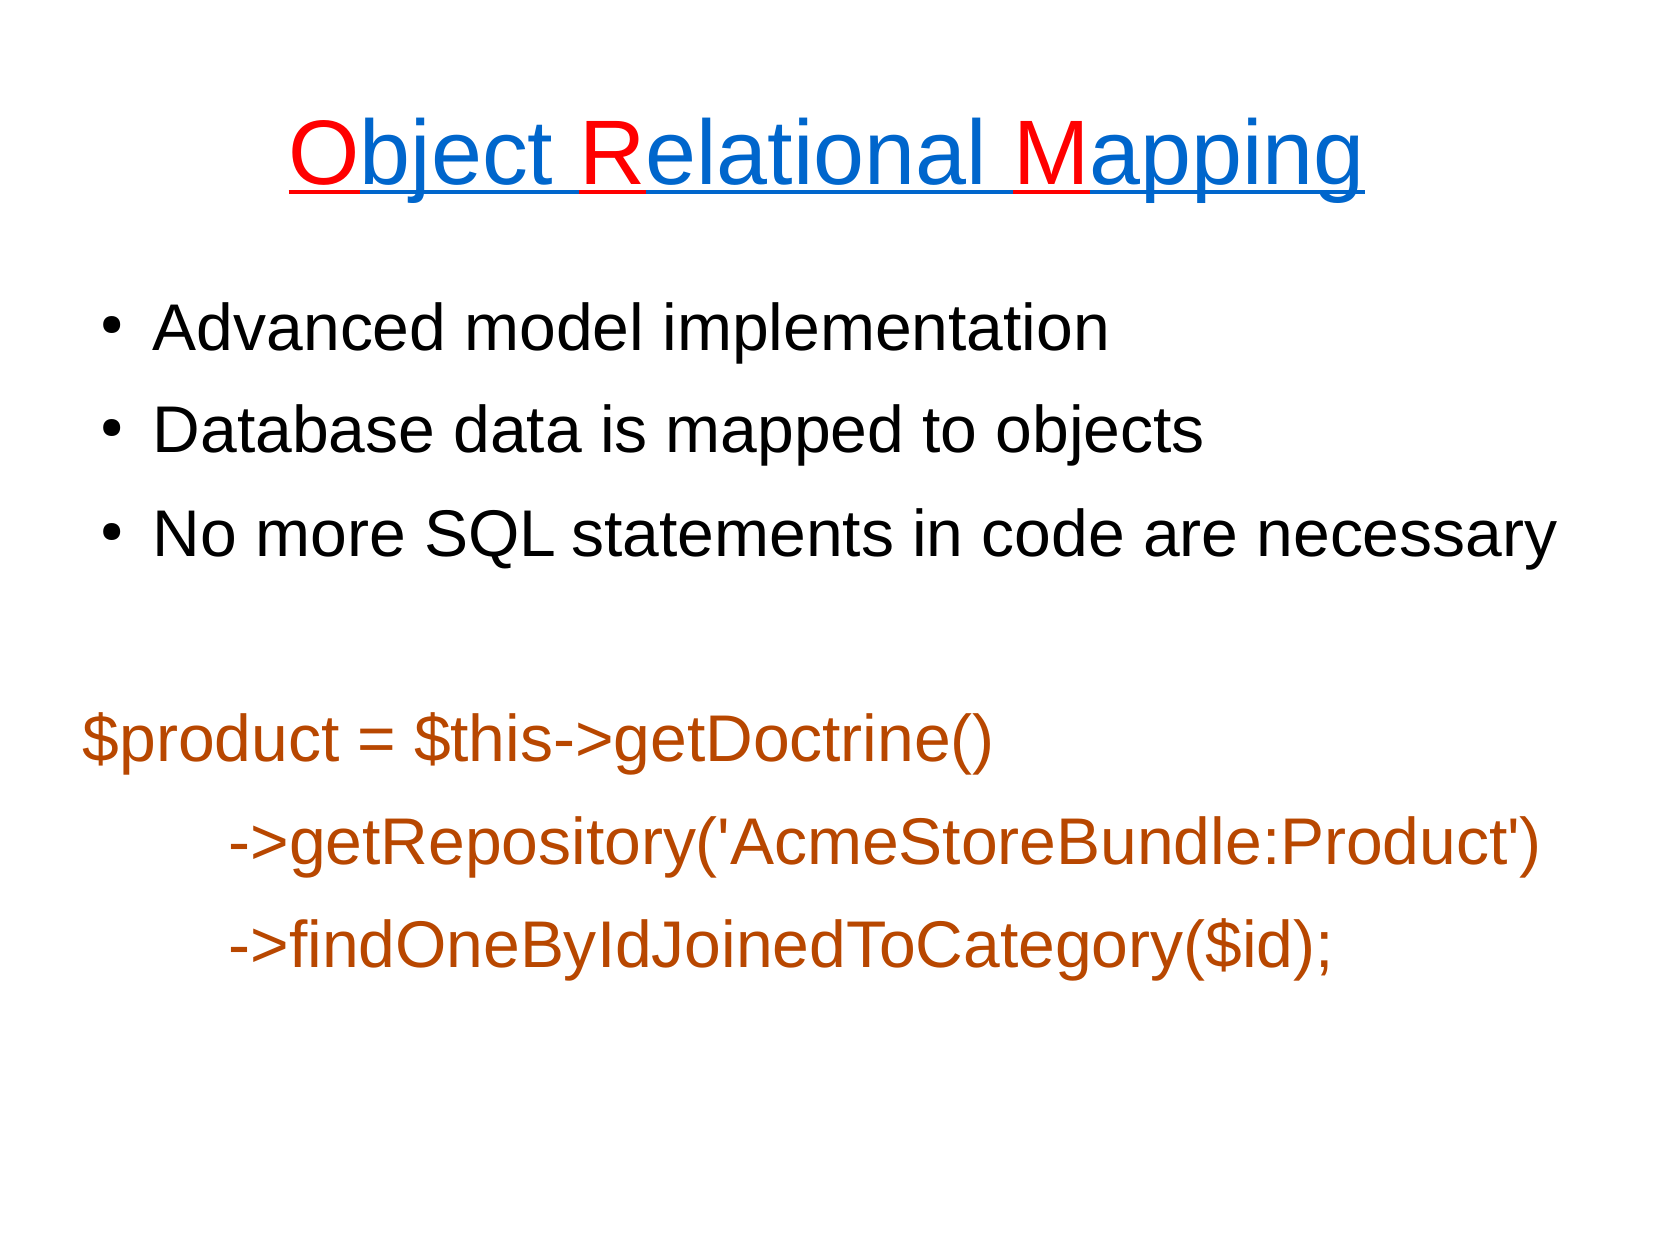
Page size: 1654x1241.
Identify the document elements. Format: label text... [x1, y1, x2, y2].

title Object Relational Mapping [82, 49, 1571, 257]
list Advanced model implementation Database data is mapped to objects No more SQL statements in code are necessary $product = $this->getDoctrine() ->getRepository('AcmeStoreBundle:Product') ->findOneByIdJoinedToCategory($id); [82, 290, 1571, 1010]
